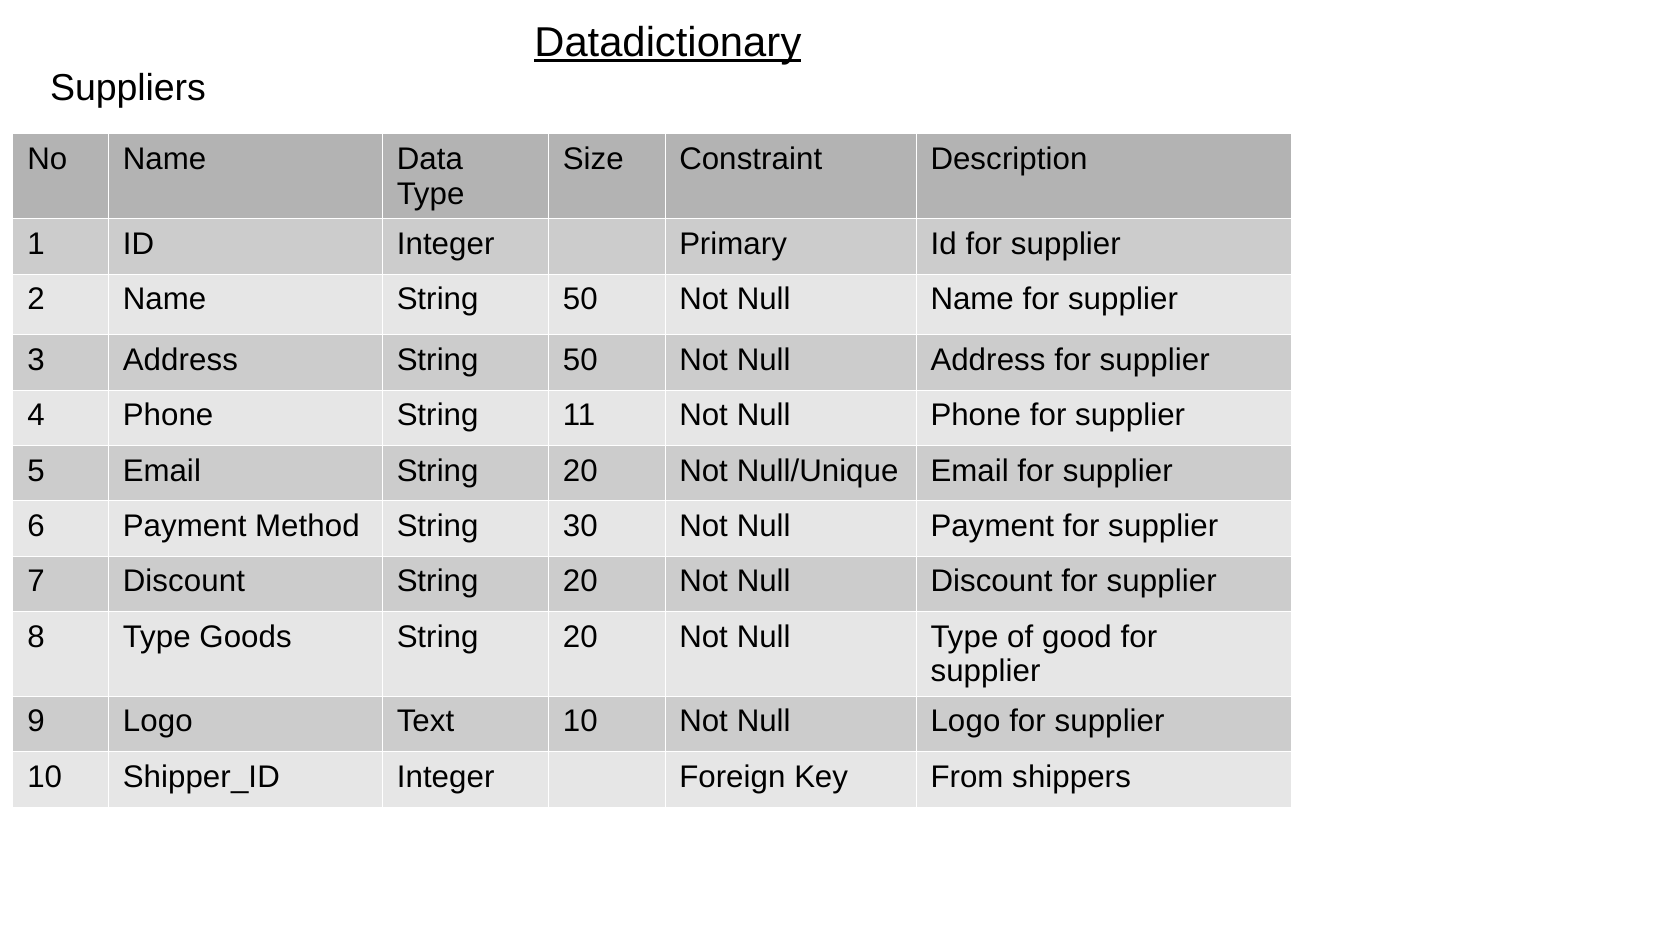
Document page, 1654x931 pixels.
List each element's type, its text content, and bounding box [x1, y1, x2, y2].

table_cell 20 [549, 612, 665, 696]
table_cell String [383, 501, 548, 556]
table_cell Phone [109, 391, 382, 445]
table_cell Address [109, 335, 382, 390]
table_cell [549, 219, 665, 274]
table_cell 50 [549, 275, 665, 334]
table_cell Not Null [666, 275, 916, 334]
table_cell Address for supplier [917, 335, 1291, 390]
table_cell Not Null [666, 501, 916, 556]
table_cell Foreign Key [666, 752, 916, 807]
table_cell 20 [549, 446, 665, 500]
table_cell 9 [13, 697, 108, 751]
table_header Name [109, 134, 382, 218]
table_cell Payment Method [109, 501, 382, 556]
table_cell Not Null [666, 557, 916, 611]
table_cell String [383, 446, 548, 500]
table_cell Shipper_ID [109, 752, 382, 807]
table_cell 6 [13, 501, 108, 556]
table_header Size [549, 134, 665, 218]
table_cell 4 [13, 391, 108, 445]
table_cell Not Null [666, 612, 916, 696]
table_cell Not Null [666, 697, 916, 751]
table_cell 50 [549, 335, 665, 390]
table_cell 1 [13, 219, 108, 274]
table_cell Payment for supplier [917, 501, 1291, 556]
table_cell String [383, 275, 548, 334]
table_cell 5 [13, 446, 108, 500]
table_cell Not Null [666, 391, 916, 445]
text_box Datadictionary [519, 11, 817, 74]
table_header Constraint [666, 134, 916, 218]
table_cell Integer [383, 219, 548, 274]
title [283, 0, 662, 131]
table_cell From shippers [917, 752, 1291, 807]
table_cell Email for supplier [917, 446, 1291, 500]
table_cell String [383, 612, 548, 696]
table_cell Name [109, 275, 382, 334]
table_cell String [383, 391, 548, 445]
table_cell ID [109, 219, 382, 274]
table_cell 8 [13, 612, 108, 696]
table_cell Not Null [666, 335, 916, 390]
table_cell 10 [549, 697, 665, 751]
table_cell 2 [13, 275, 108, 334]
table_cell 10 [13, 752, 108, 807]
table_cell 11 [549, 391, 665, 445]
table_cell Discount for supplier [917, 557, 1291, 611]
table_header Data Type [383, 134, 548, 218]
table_cell String [383, 557, 548, 611]
table_cell String [383, 335, 548, 390]
text_box Suppliers [35, 59, 272, 116]
table_cell Logo for supplier [917, 697, 1291, 751]
table_header No [13, 134, 108, 218]
table_cell Logo [109, 697, 382, 751]
table_cell Integer [383, 752, 548, 807]
table_cell Phone for supplier [917, 391, 1291, 445]
table_cell 30 [549, 501, 665, 556]
table_cell 7 [13, 557, 108, 611]
table_cell Discount [109, 557, 382, 611]
table_cell Name for supplier [917, 275, 1291, 334]
table_cell 20 [549, 557, 665, 611]
table_cell Type of good for supplier [917, 612, 1291, 696]
table_cell Email [109, 446, 382, 500]
table_cell Type Goods [109, 612, 382, 696]
table_cell Text [383, 697, 548, 751]
table_cell Not Null/Unique [666, 446, 916, 500]
table_cell 3 [13, 335, 108, 390]
table_header Description [917, 134, 1291, 218]
table_cell [549, 752, 665, 807]
table_cell Primary [666, 219, 916, 274]
table_cell Id for supplier [917, 219, 1291, 274]
